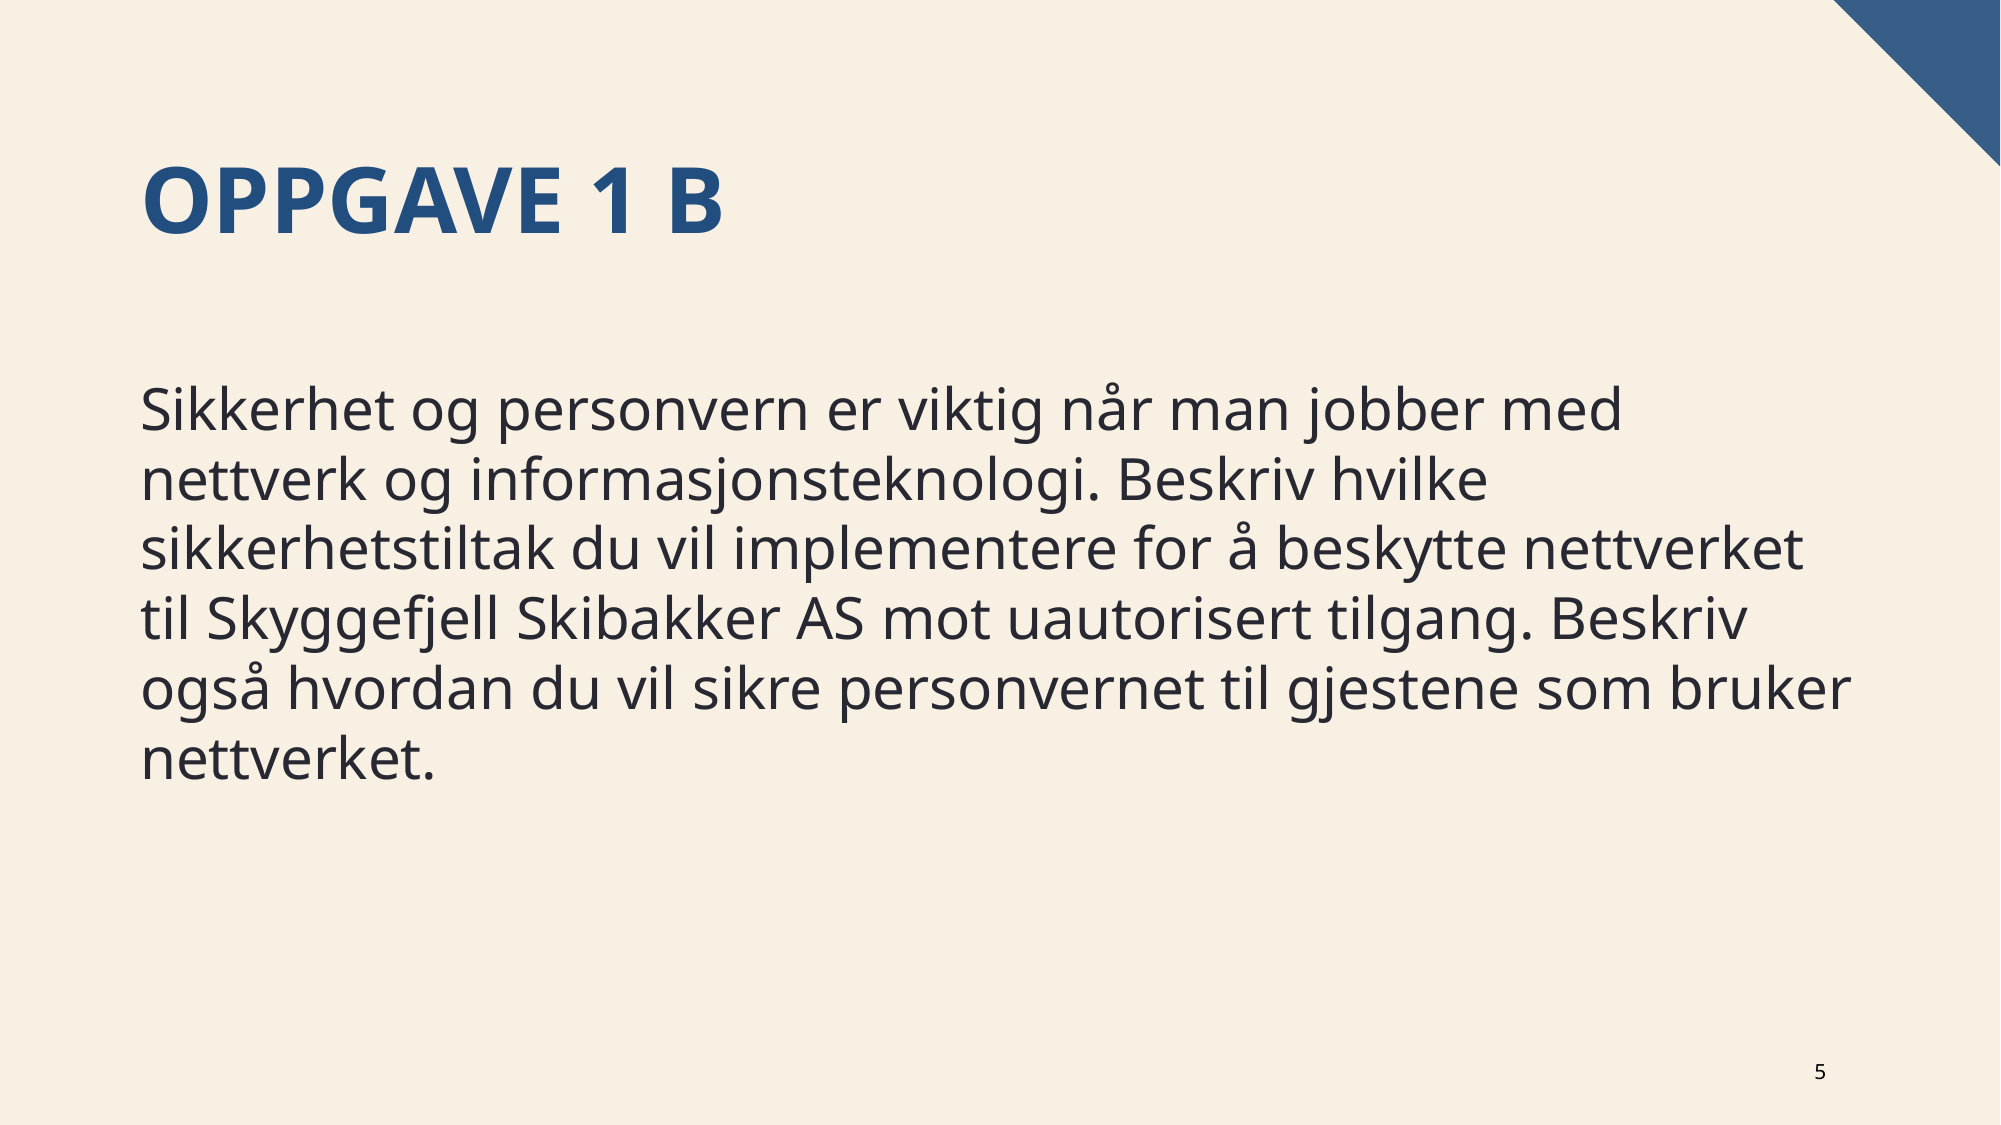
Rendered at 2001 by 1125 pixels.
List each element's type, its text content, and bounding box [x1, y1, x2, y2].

text_box Sikkerhet og personvern er viktig når man jobber med nettverk og informasjonsteknologi. Beskriv hvilke sikkerhetstiltak du vil implementere for å beskytte nettverket til Skyggefjell Skibakker AS mot uautorisert tilgang. Beskriv også hvordan du vil sikre personvernet til gjestene som bruker nettverket. [125, 364, 1875, 978]
title Oppgave 1 b [125, 146, 1876, 365]
text_box ‹#› [1799, 1042, 1875, 1103]
